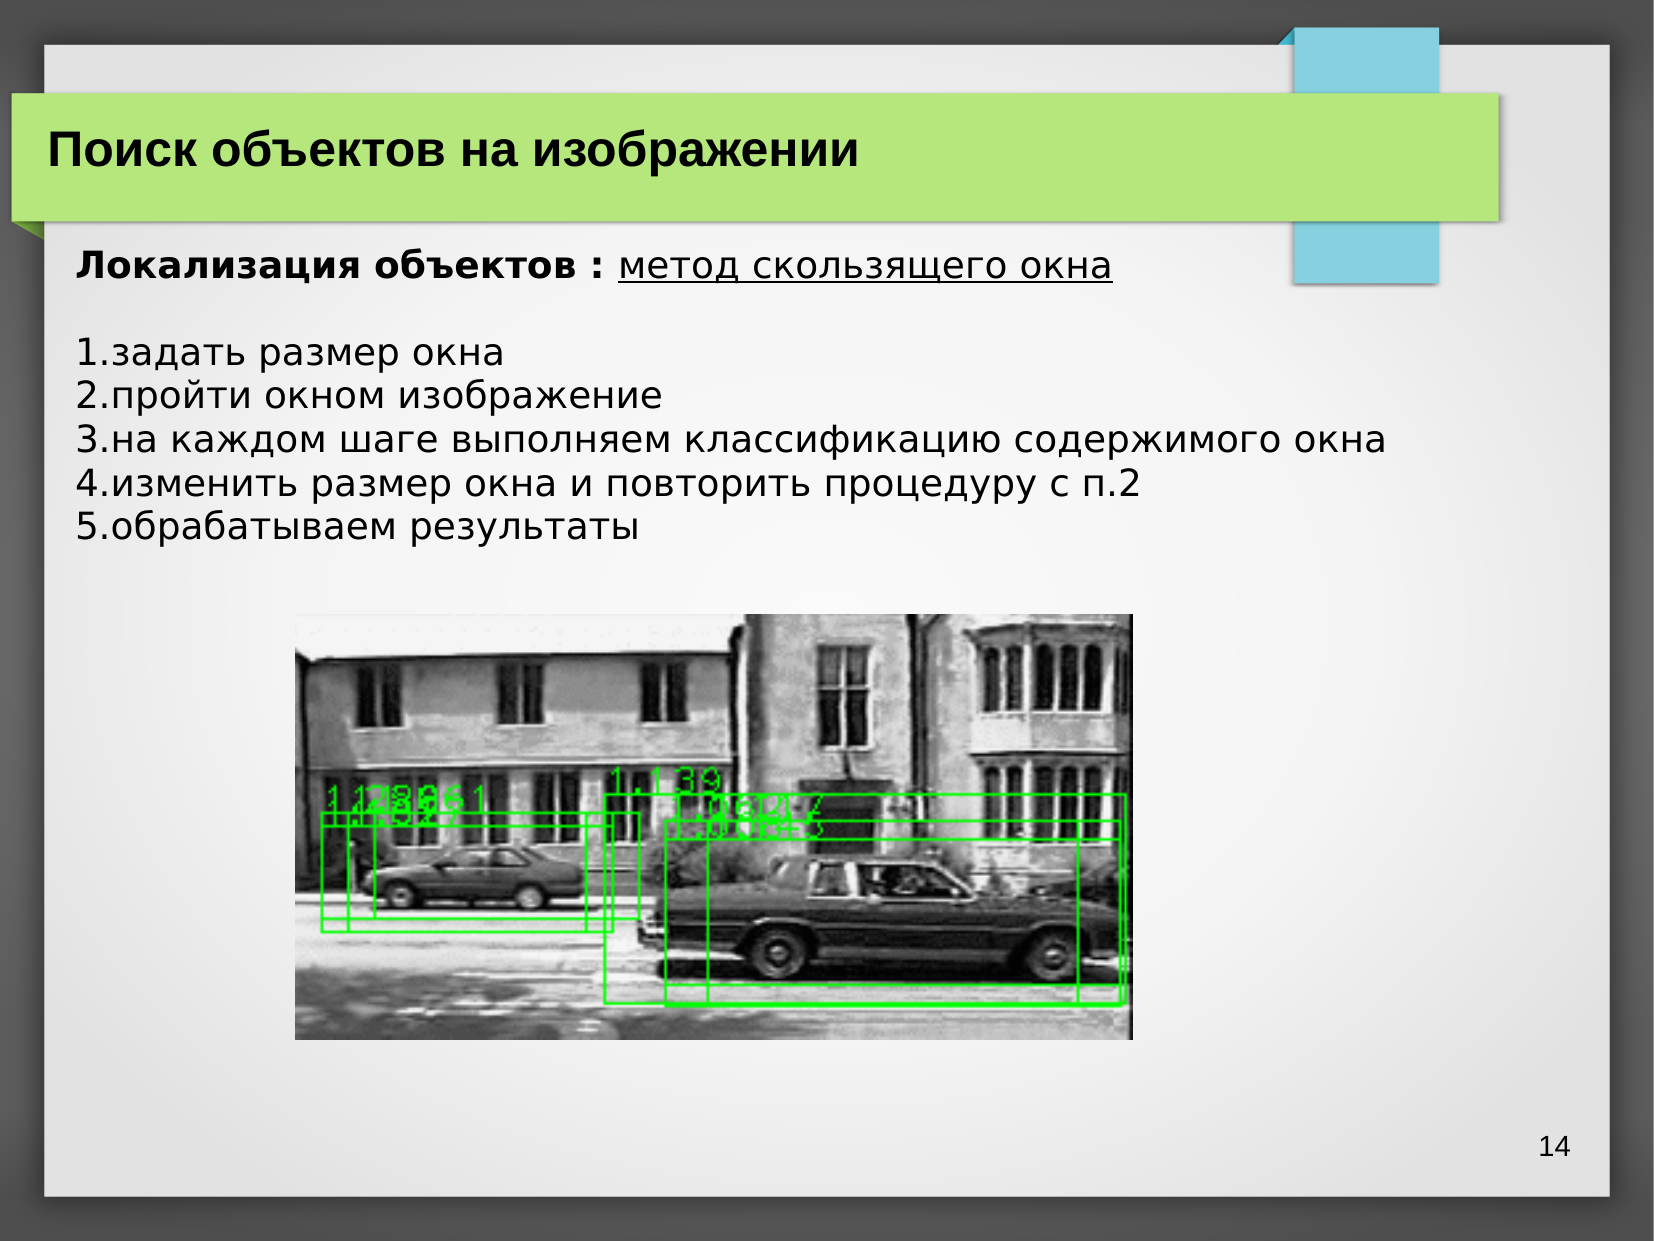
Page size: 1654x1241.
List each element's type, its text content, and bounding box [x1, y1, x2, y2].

text_box Локализация объектов : метод скользящего окна 1.задать размер окна 2.пройти окном изображение 3.на каждом шаге выполняем классификацию содержимого окна 4.изменить размер окна и повторить процедуру с п.2 5.обрабатываем результаты [60, 236, 1453, 556]
title Поиск объектов на изображении [47, 120, 1004, 177]
picture [0, 0, 1654, 1241]
